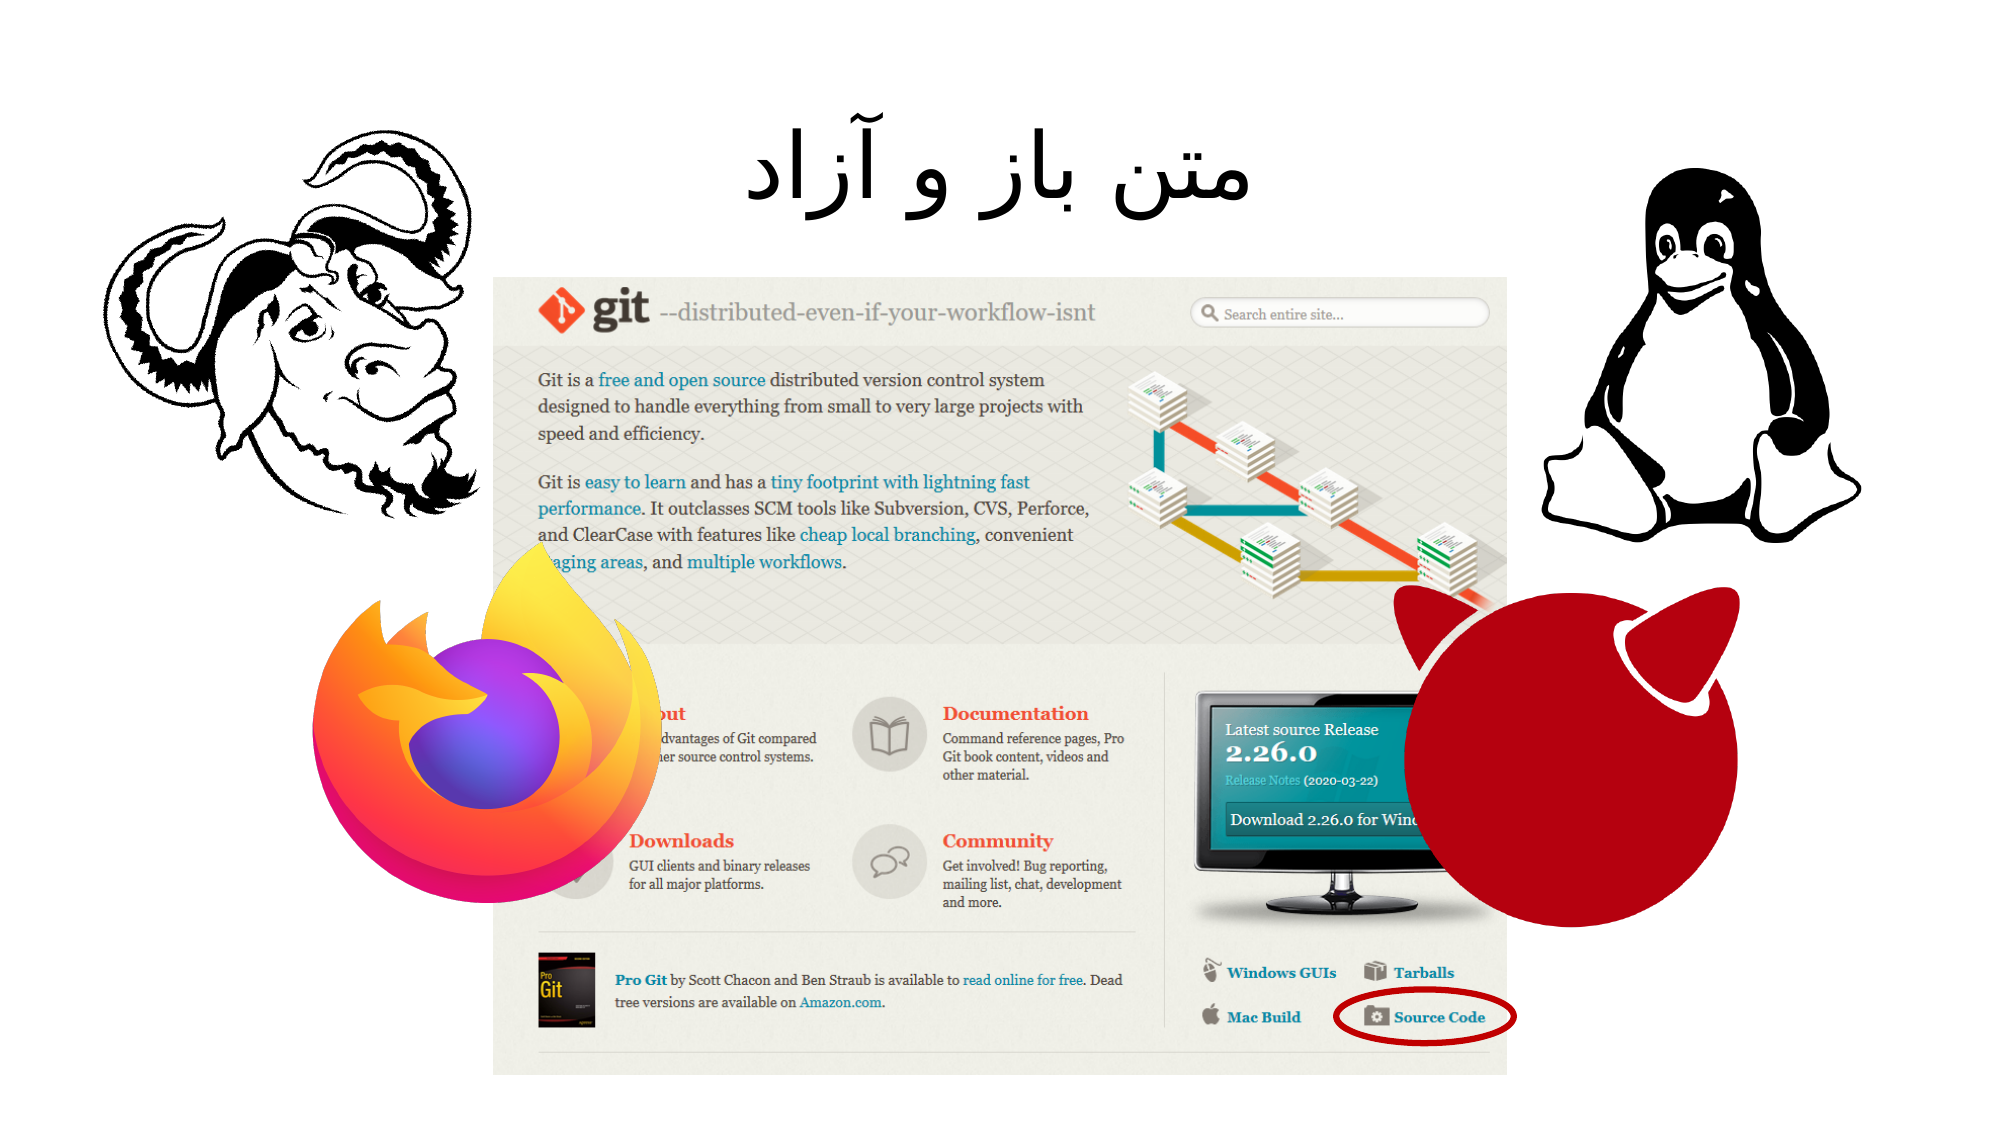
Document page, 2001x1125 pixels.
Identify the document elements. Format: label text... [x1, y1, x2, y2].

picture [1340, 993, 1507, 1040]
picture [1513, 168, 1889, 543]
picture [72, 96, 1740, 1075]
title متن باز و آزاد [137, 59, 1863, 278]
